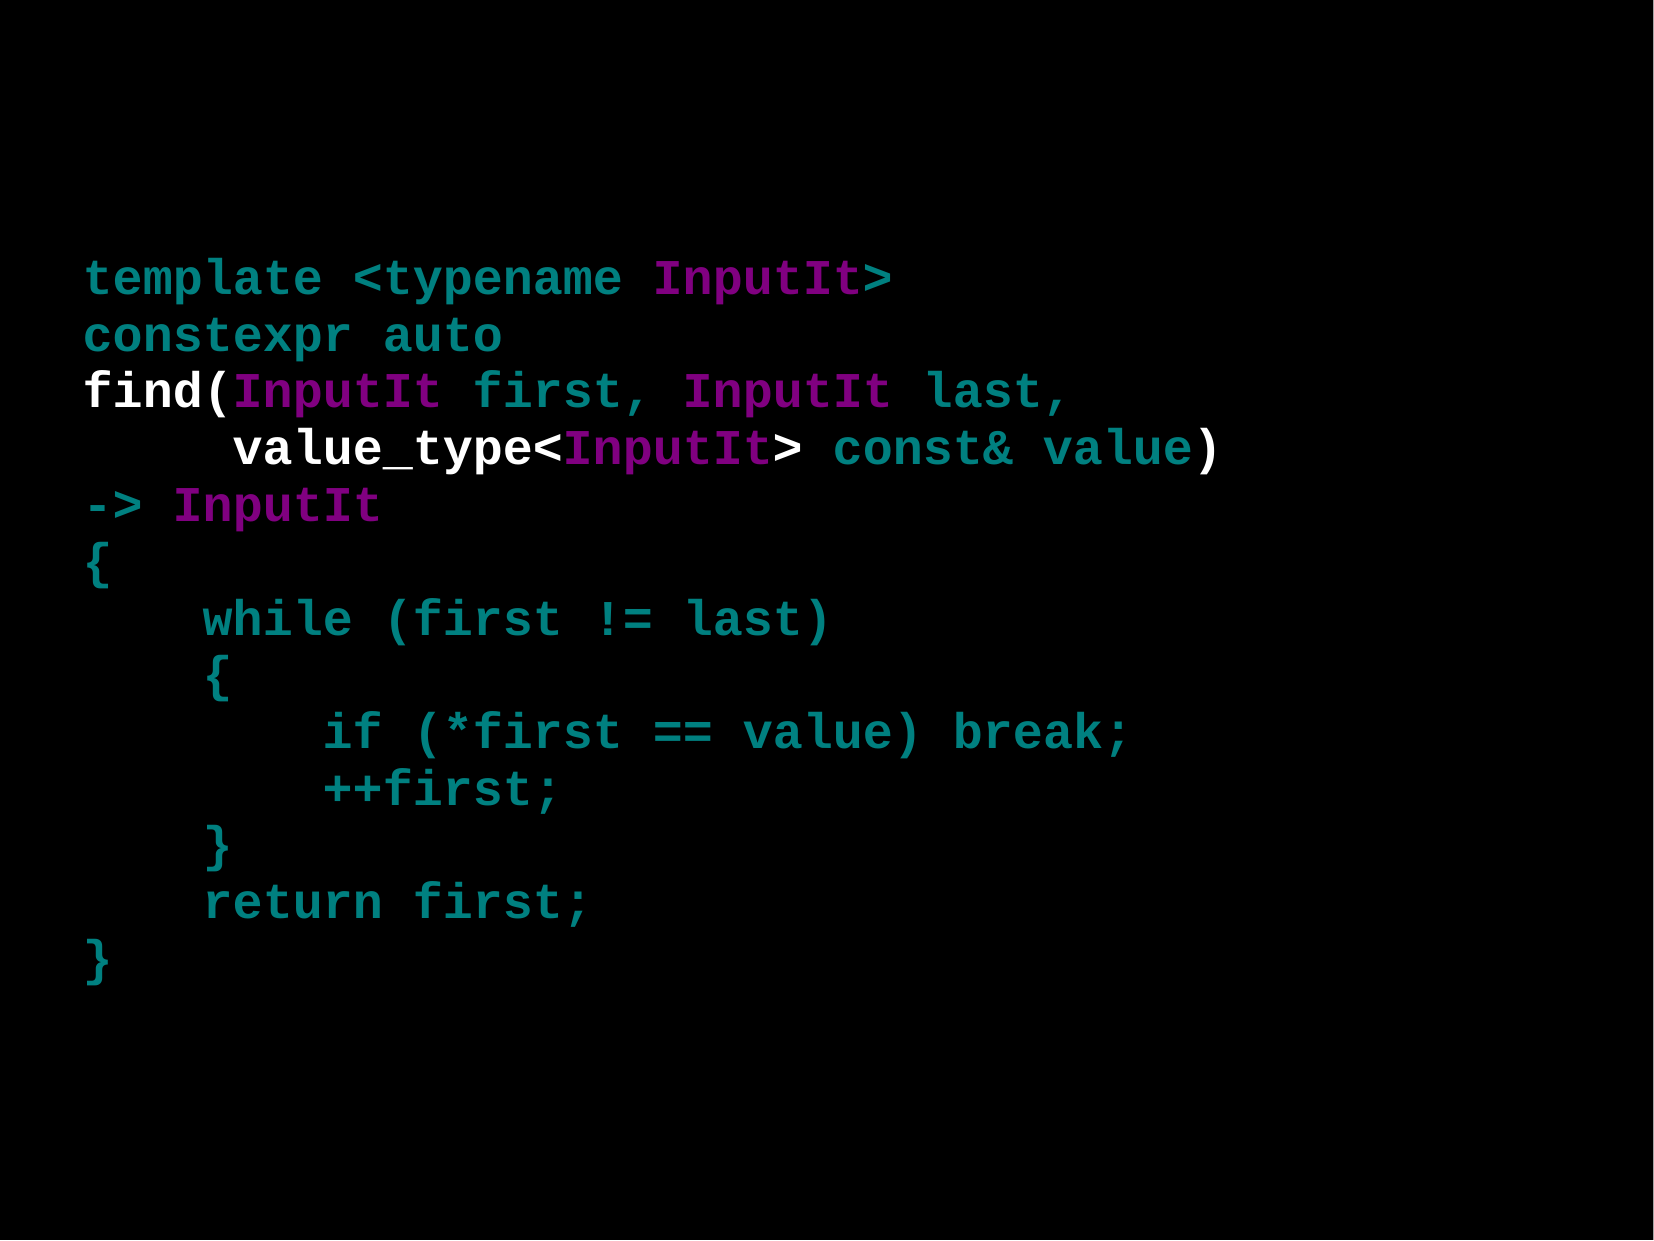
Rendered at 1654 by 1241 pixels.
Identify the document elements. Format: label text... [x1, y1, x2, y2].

subtitle template <typename InputIt> constexpr auto find(InputIt first, InputIt last, value_type<InputIt> const& value) -> InputIt { while (first != last) { if (*first == value) break; ++first; } return first; } [82, 252, 1571, 1048]
